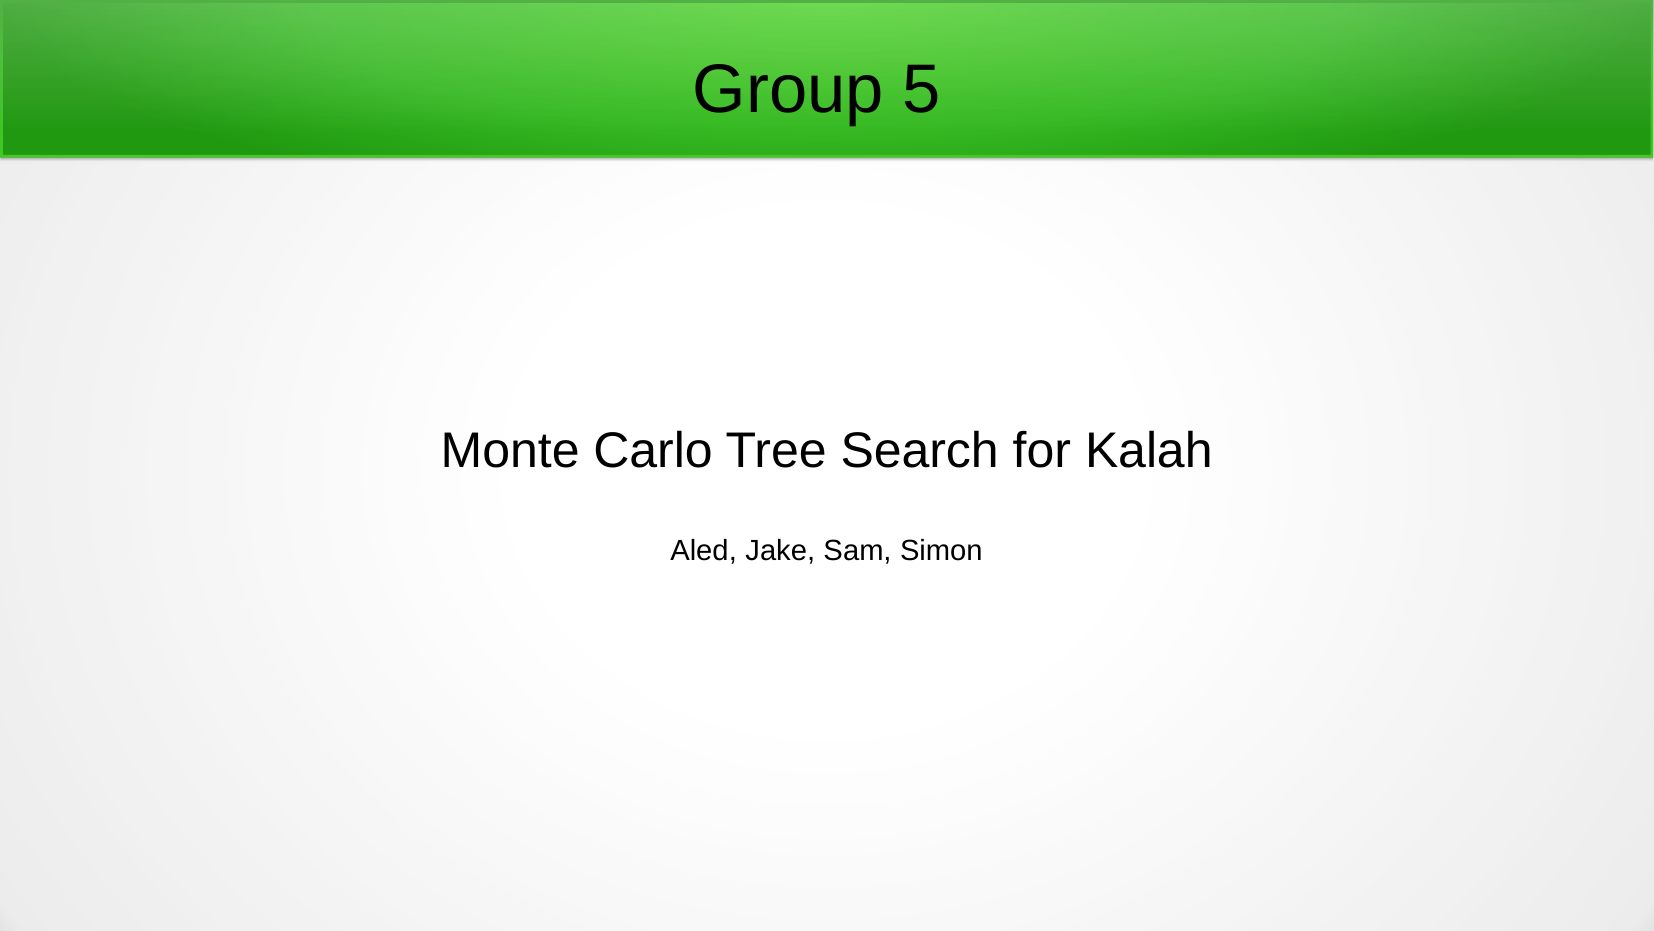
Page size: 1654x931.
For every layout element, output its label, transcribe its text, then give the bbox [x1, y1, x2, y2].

title Group 5 [82, 35, 1571, 142]
subtitle Monte Carlo Tree Search for Kalah Aled, Jake, Sam, Simon [82, 224, 1571, 764]
